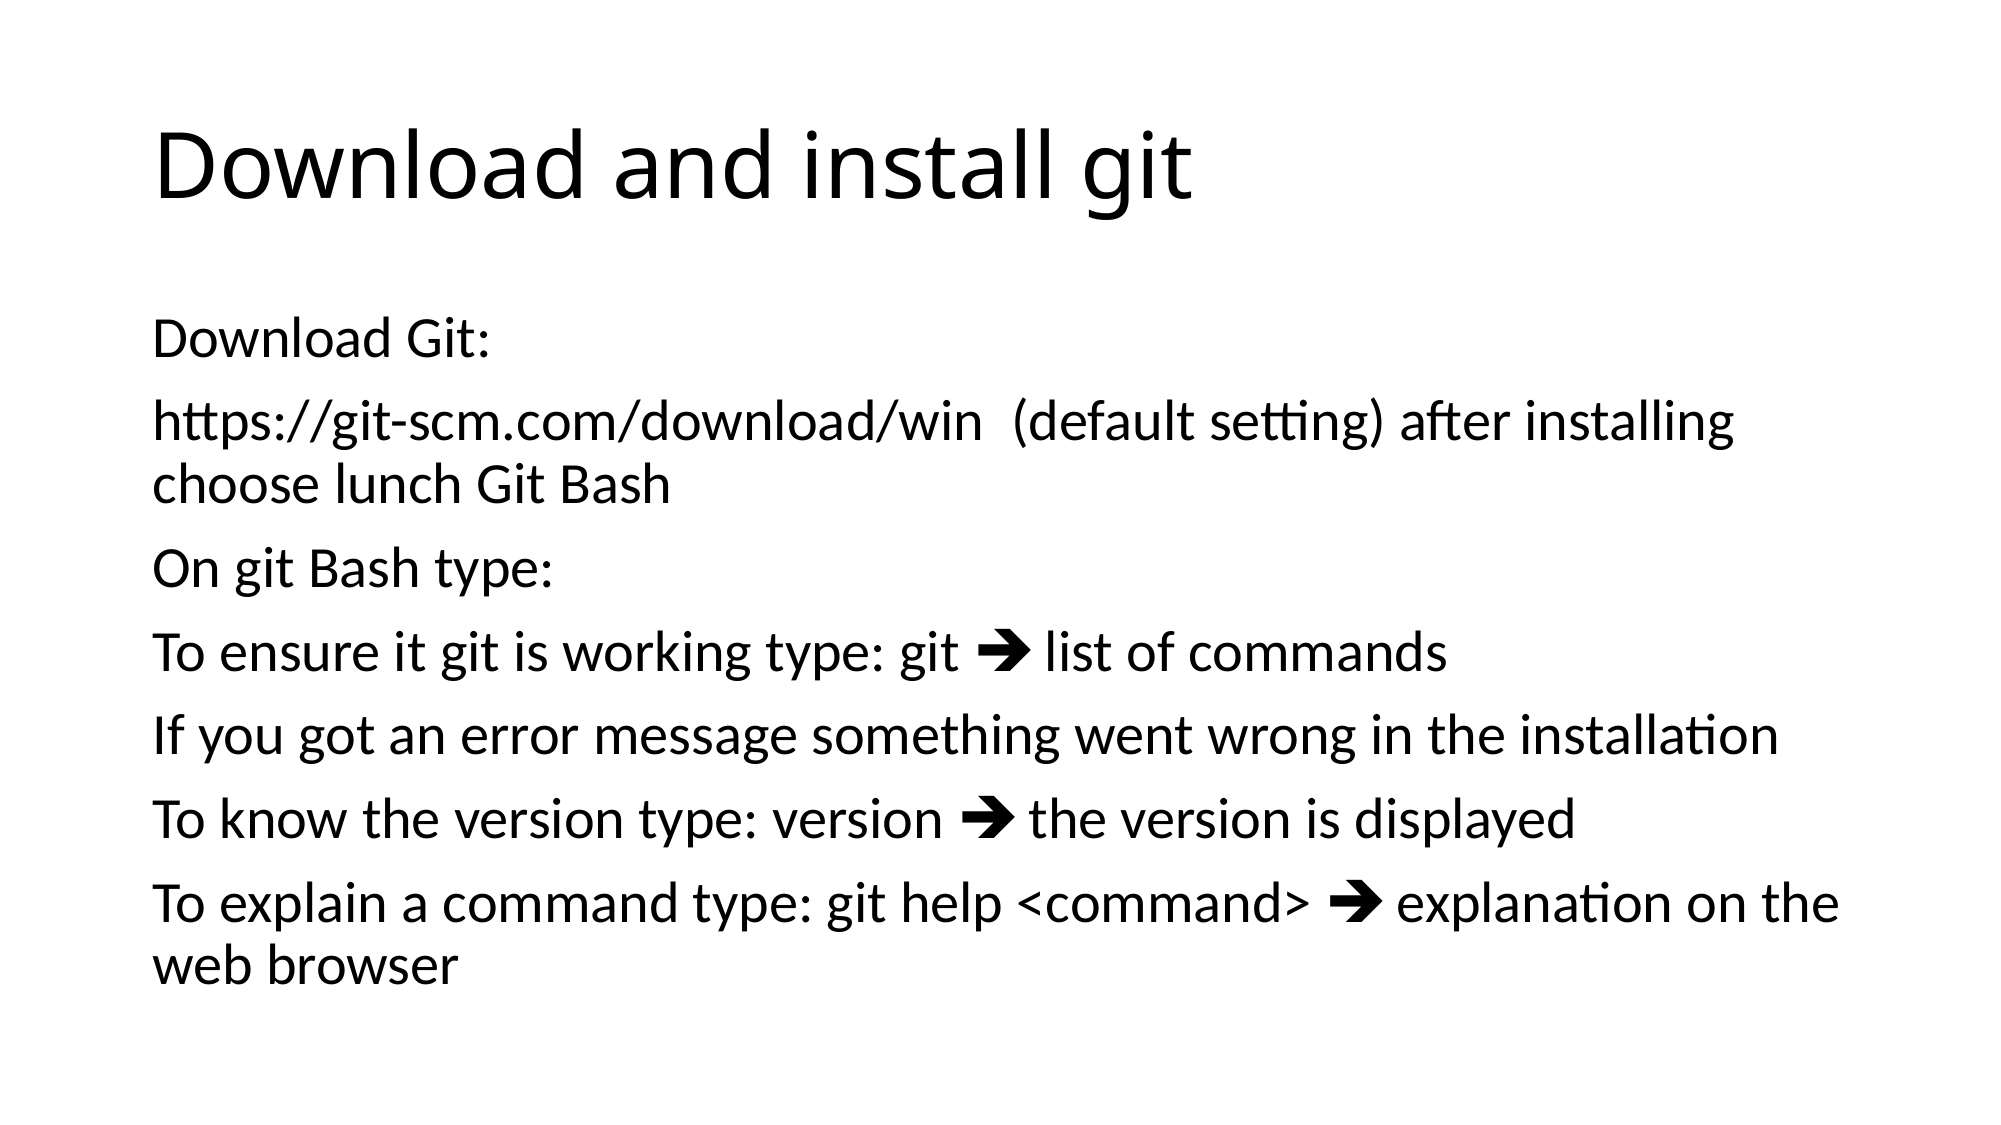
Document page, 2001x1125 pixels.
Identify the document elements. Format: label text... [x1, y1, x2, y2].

list Download Git: https://git-scm.com/download/win (default setting) after installing choose lunch Git Bash On git Bash type: To ensure it git is working type: git  list of commands If you got an error message something went wrong in the installation To know the version type: version  the version is displayed To explain a command type: git help <command>  explanation on the web browser [137, 299, 1863, 1014]
title Download and install git [137, 59, 1863, 278]
